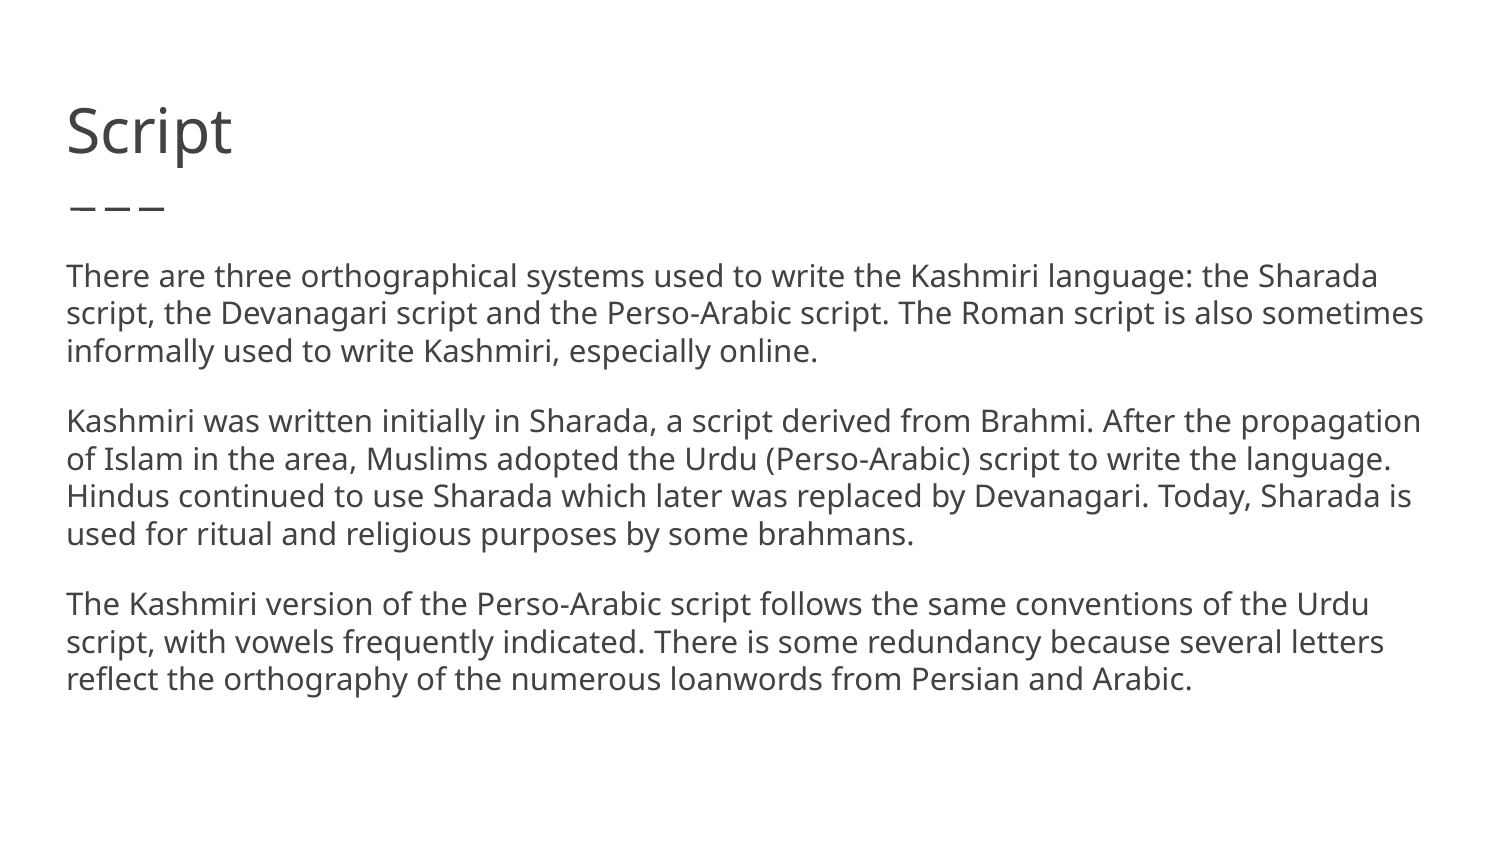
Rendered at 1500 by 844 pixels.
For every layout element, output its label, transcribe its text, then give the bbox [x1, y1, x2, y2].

list There are three orthographical systems used to write the Kashmiri language: the Sharada script, the Devanagari script and the Perso-Arabic script. The Roman script is also sometimes informally used to write Kashmiri, especially online. Kashmiri was written initially in Sharada, a script derived from Brahmi. After the propagation of Islam in the area, Muslims adopted the Urdu (Perso-Arabic) script to write the language. Hindus continued to use Sharada which later was replaced by Devanagari. Today, Sharada is used for ritual and religious purposes by some brahmans. The Kashmiri version of the Perso-Arabic script follows the same conventions of the Urdu script, with vowels frequently indicated. There is some redundancy because several letters reflect the orthography of the numerous loanwords from Persian and Arabic. [51, 240, 1449, 750]
title Script [51, 61, 1449, 182]
